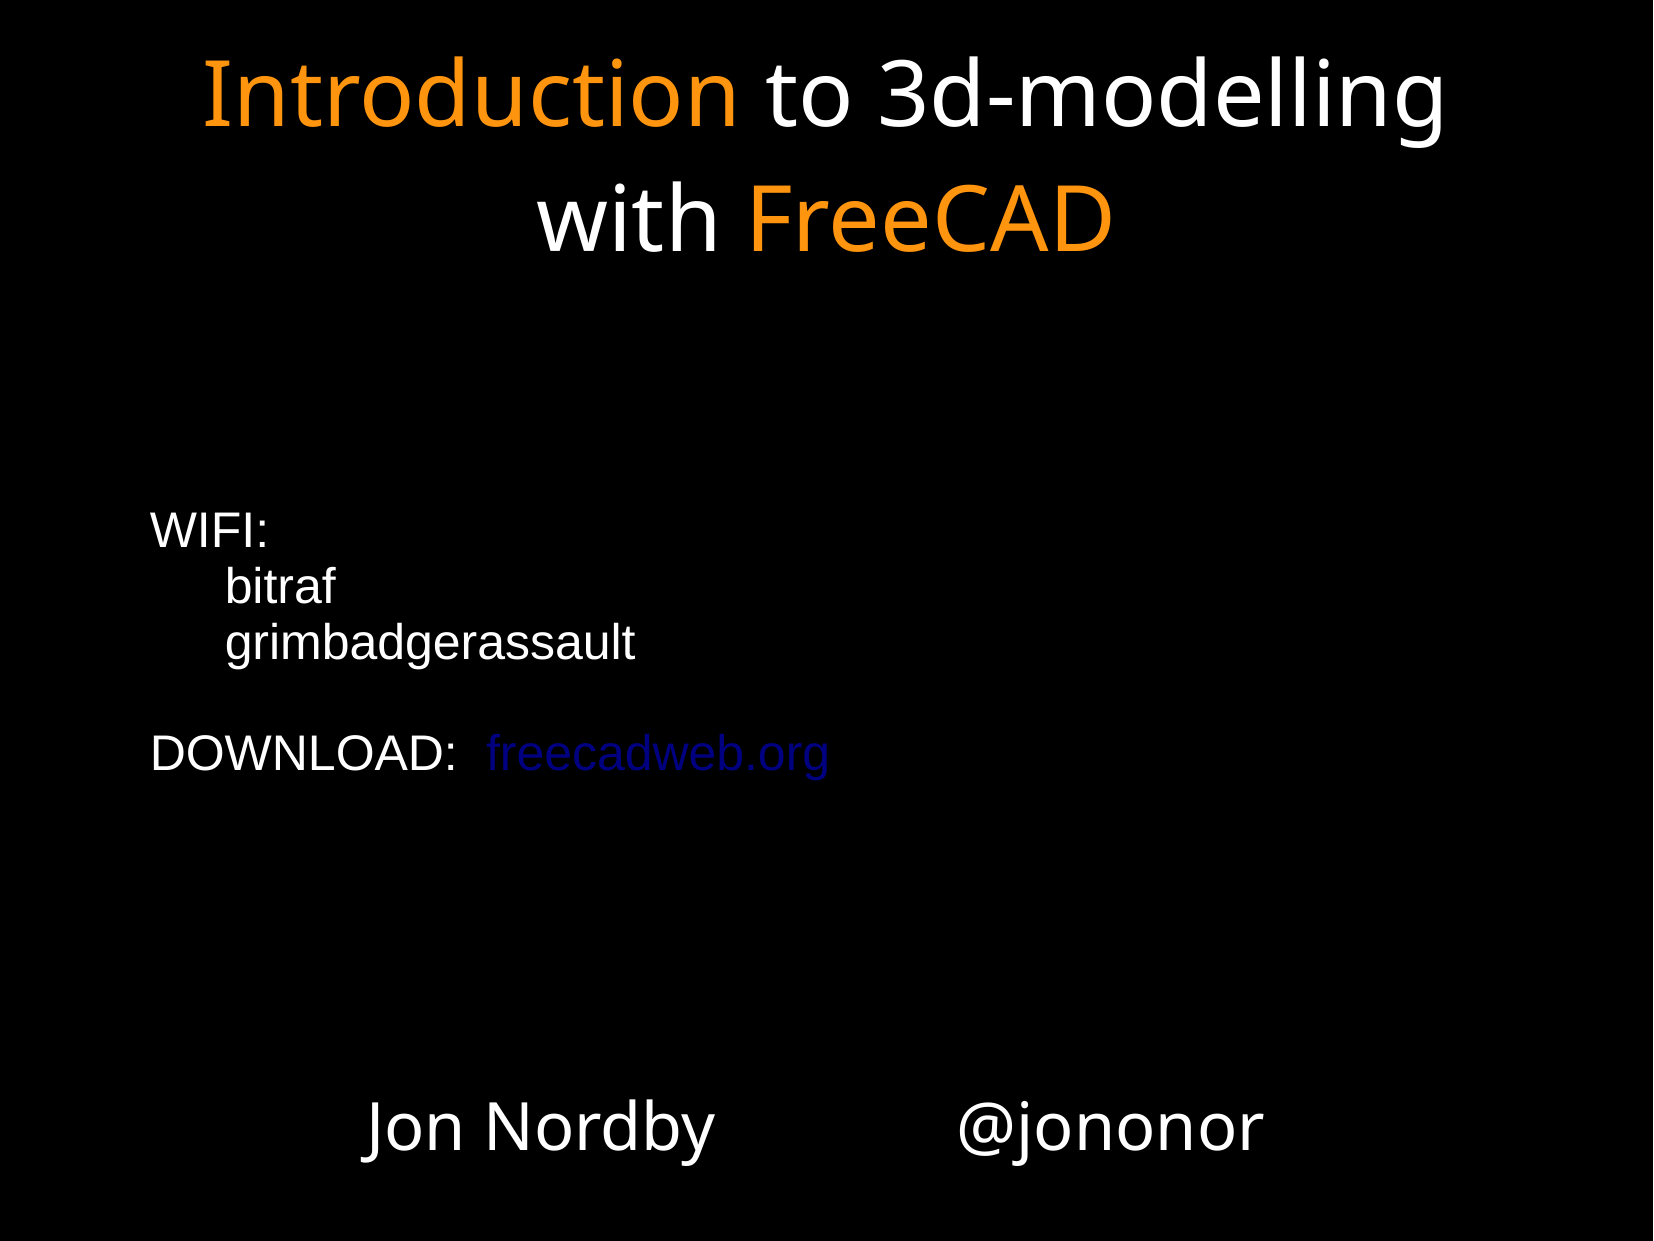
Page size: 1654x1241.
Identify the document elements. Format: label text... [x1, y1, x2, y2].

title Introduction to 3d-modelling with FreeCAD [82, 29, 1571, 277]
text_box WIFI: bitraf grimbadgerassault DOWNLOAD: freecadweb.org [135, 495, 1621, 854]
subtitle Jon Nordby @jononor [72, 1050, 1561, 1200]
